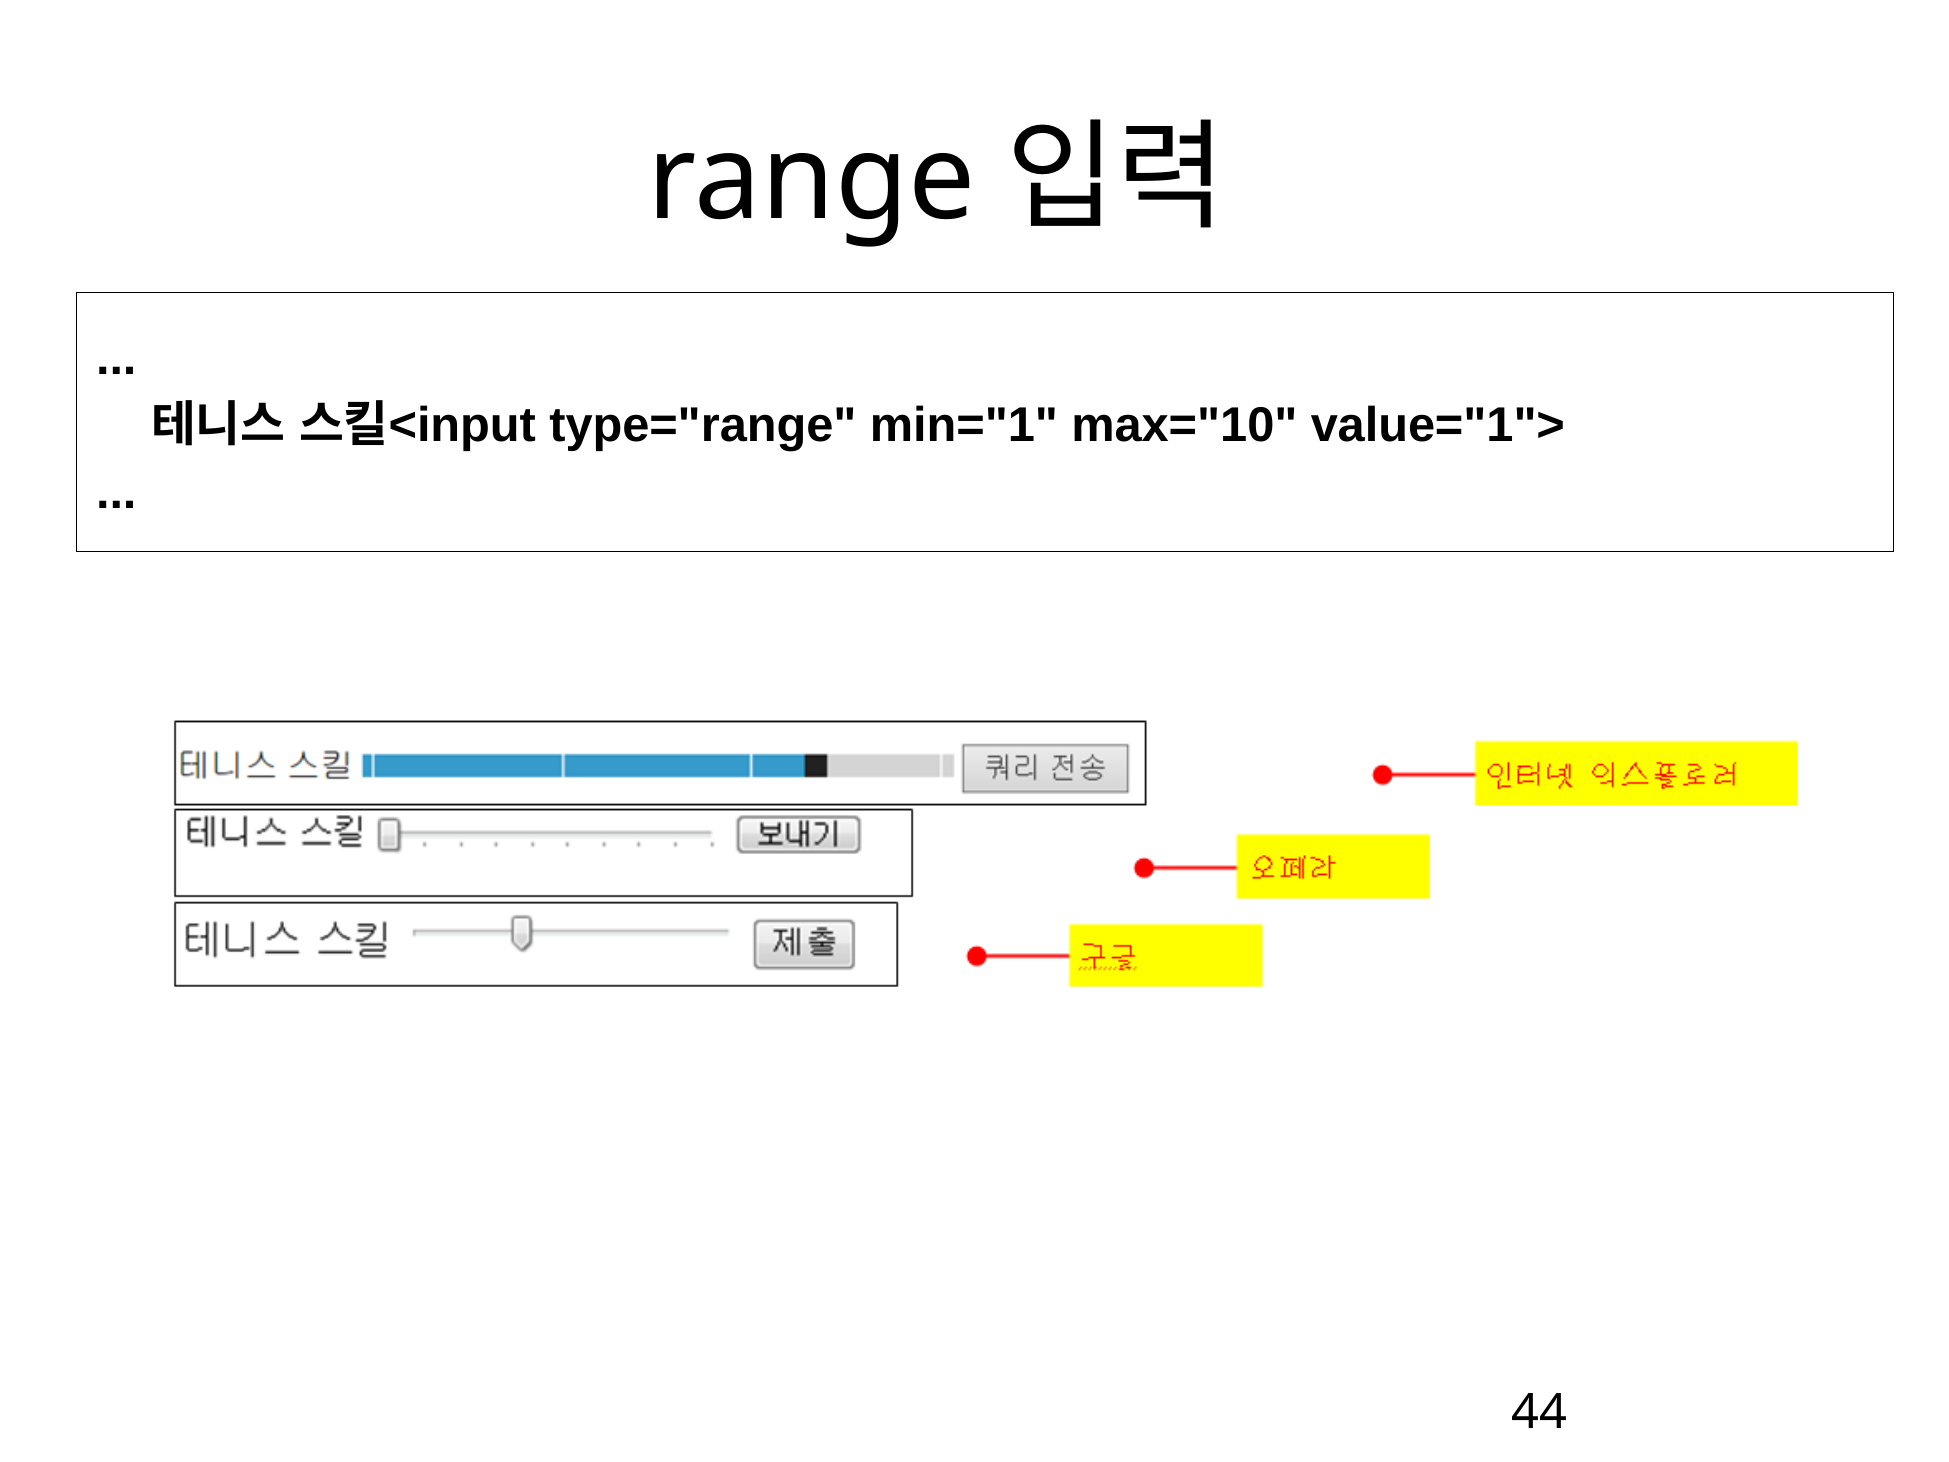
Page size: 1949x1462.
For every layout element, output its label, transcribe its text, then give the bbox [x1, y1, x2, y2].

text_box ... 테니스 스킬<input type="range" min="1" max="10" value="1"> ... [76, 292, 1894, 552]
slide_number <숫자> [1496, 1372, 1899, 1462]
picture [158, 701, 1811, 997]
title range 입력 [156, 92, 1749, 255]
